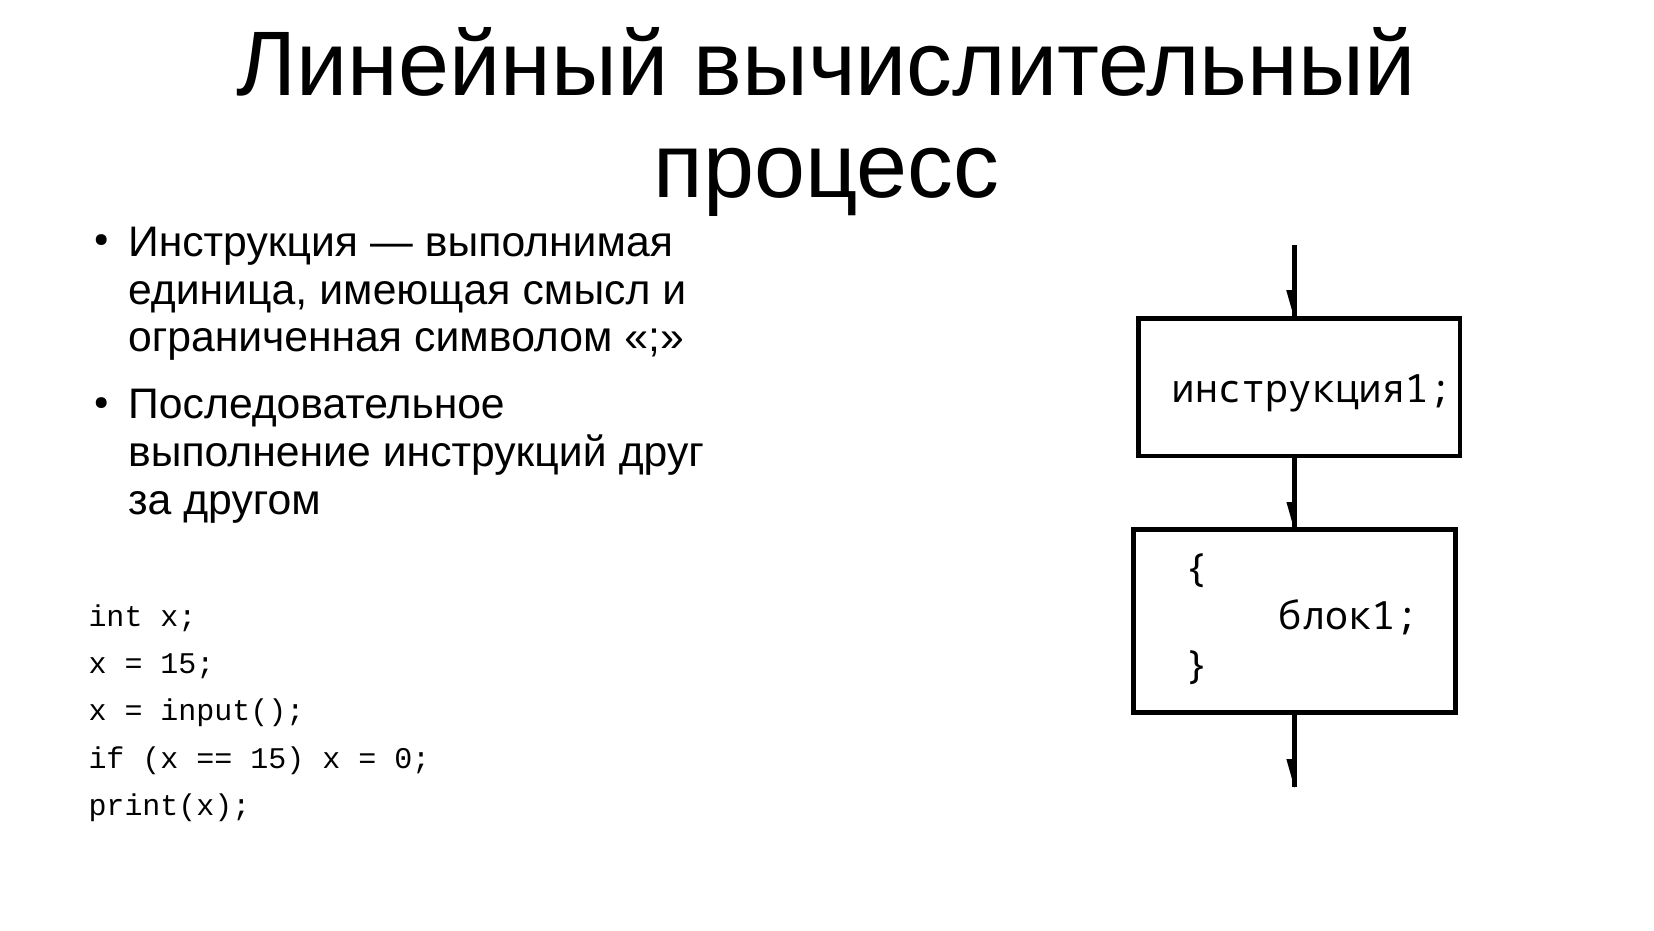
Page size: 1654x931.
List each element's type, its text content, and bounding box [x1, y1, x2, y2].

list Инструкция — выполнимая единица, имеющая смысл и ограниченная символом «;» Последовательное выполнение инструкций друг за другом [82, 217, 739, 532]
title Линейный вычислительный процесс [82, 12, 1571, 218]
list int x; x = 15; x = input(); if (x == 15) x = 0; print(x); [88, 601, 745, 827]
picture [1092, 217, 1506, 815]
